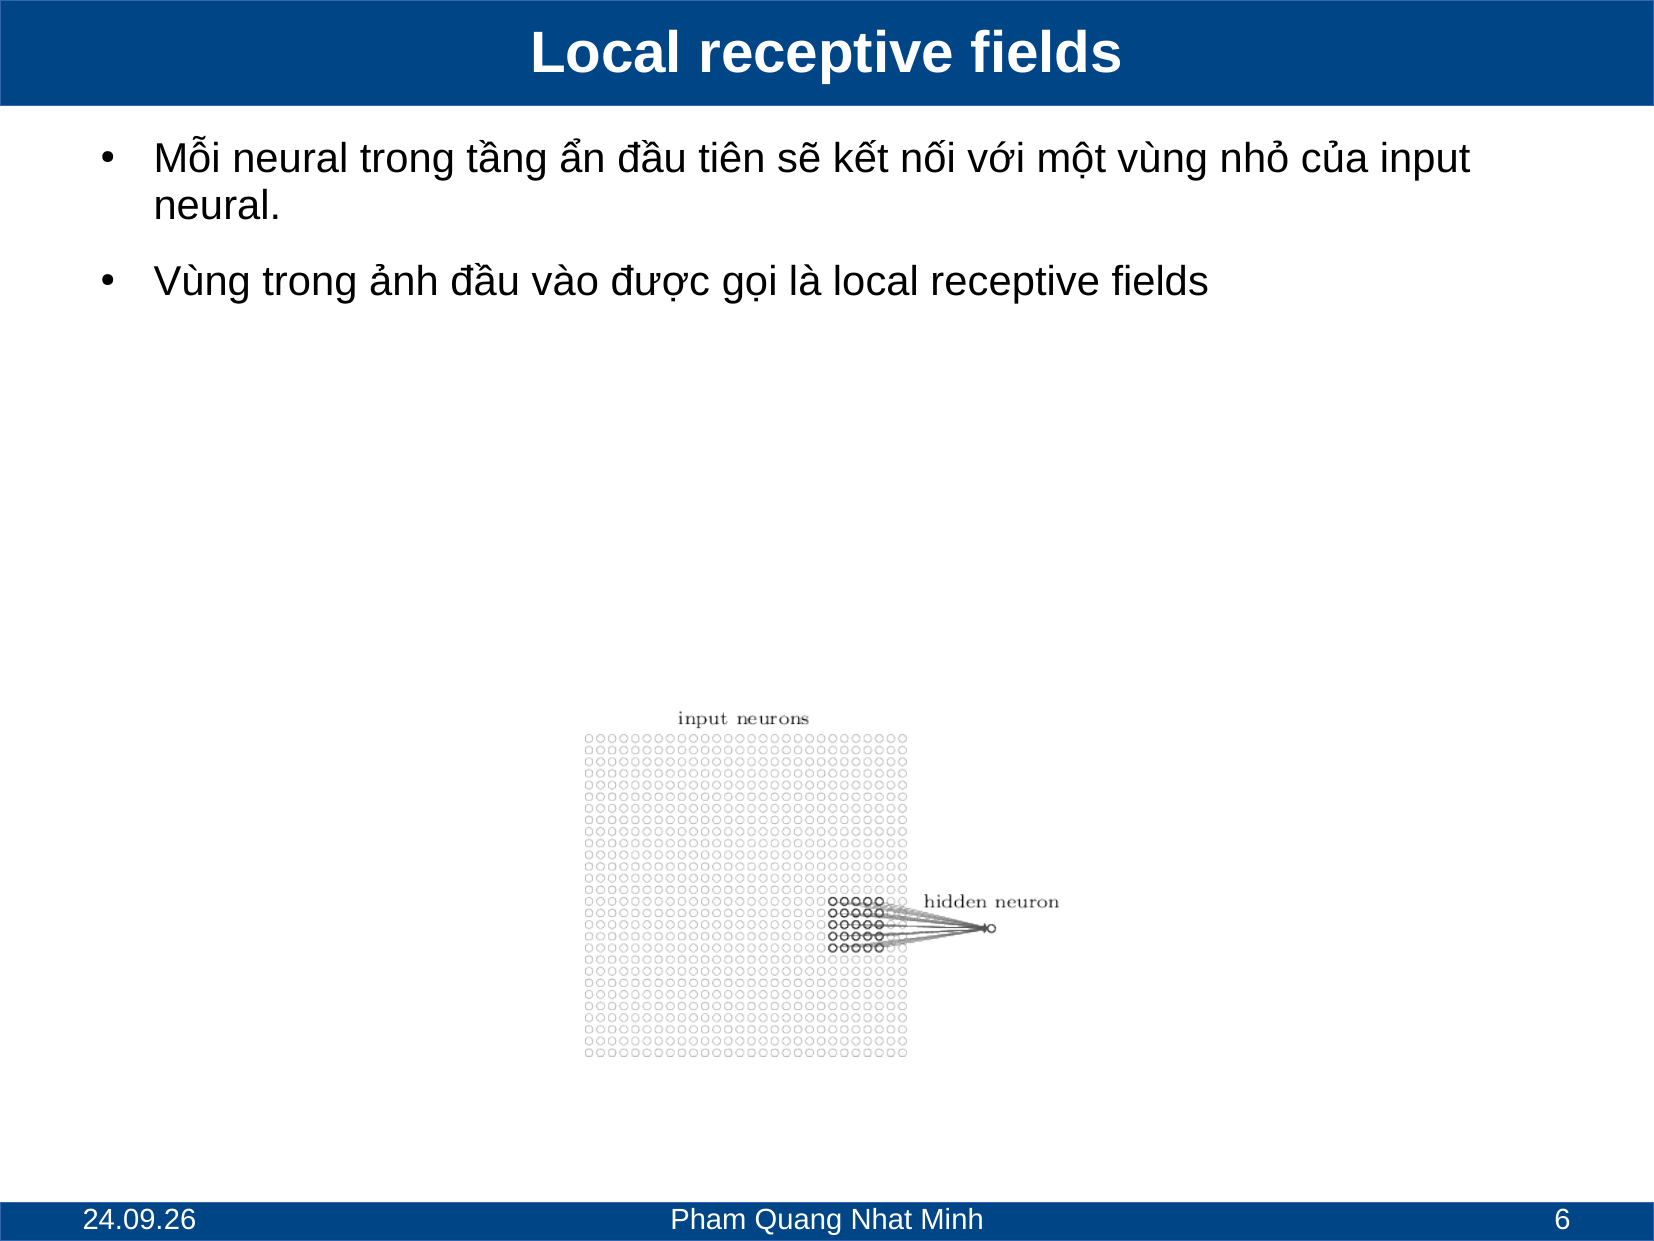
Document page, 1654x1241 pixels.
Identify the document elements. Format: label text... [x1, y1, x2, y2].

title Local receptive fields [0, 0, 1654, 106]
list Mỗi neural trong tầng ẩn đầu tiên sẽ kết nối với một vùng nhỏ của input neural. Vùng trong ảnh đầu vào được gọi là local receptive fields [82, 135, 1571, 736]
picture [585, 704, 1067, 1057]
